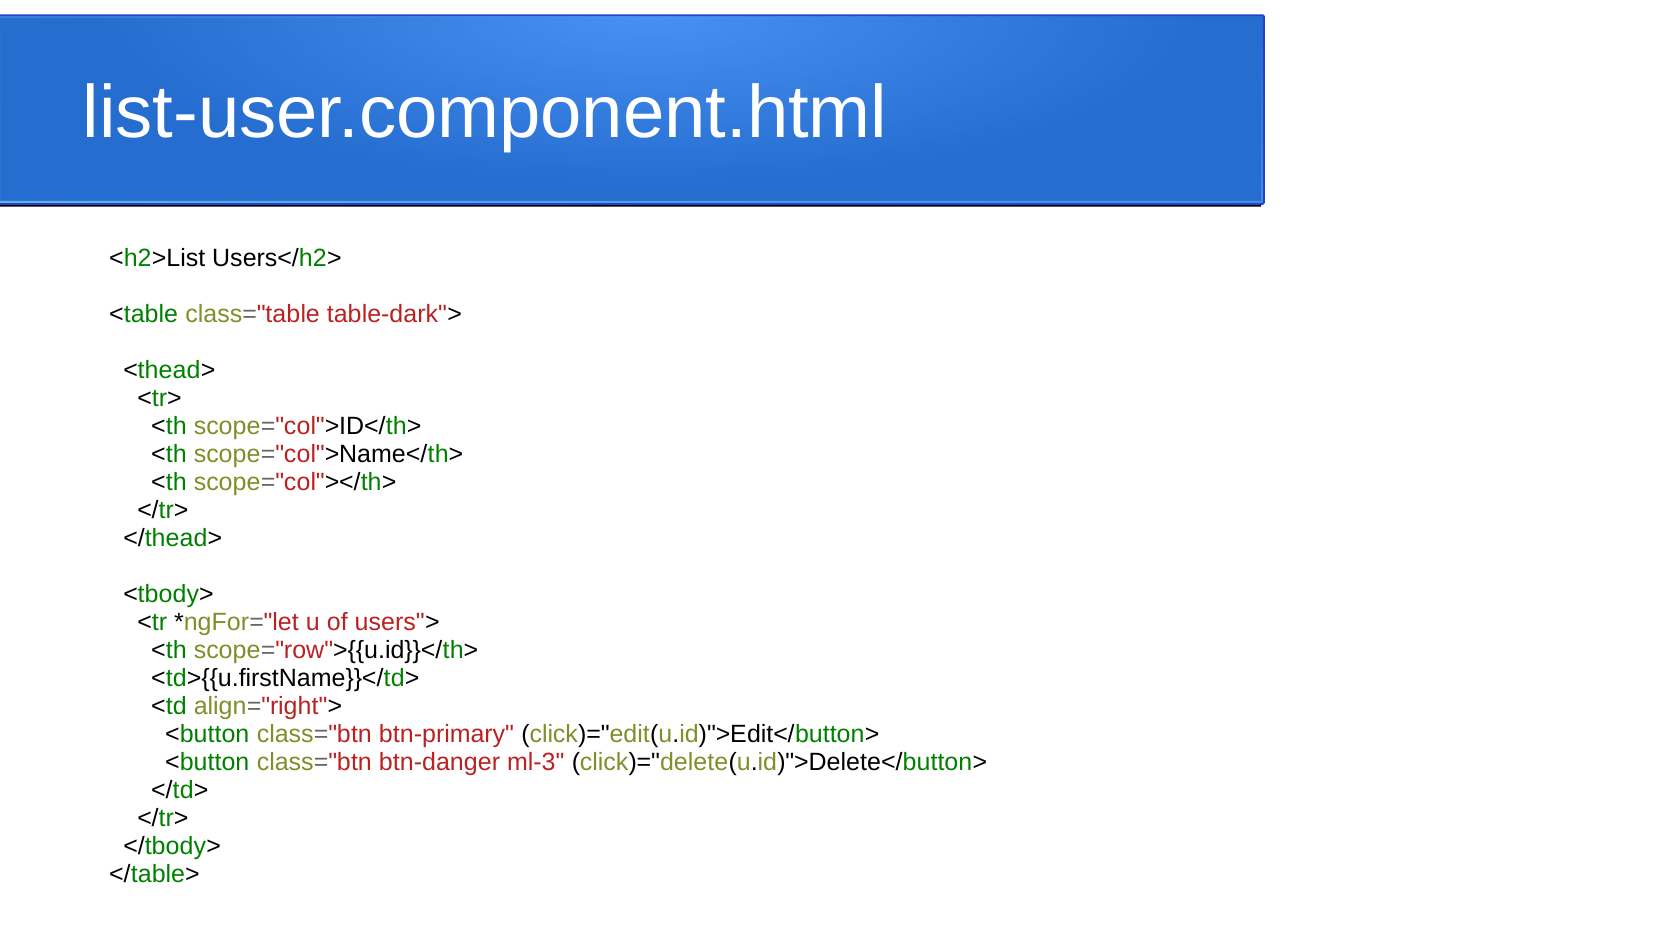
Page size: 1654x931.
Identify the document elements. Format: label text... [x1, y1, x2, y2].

text_box <h2>List Users</h2> <table class="table table-dark"> <thead> <tr> <th scope="col">ID</th> <th scope="col">Name</th> <th scope="col"></th> </tr> </thead> <tbody> <tr *ngFor="let u of users"> <th scope="row">{{u.id}}</th> <td>{{u.firstName}}</td> <td align="right"> <button class="btn btn-primary" (click)="edit(u.id)">Edit</button> <button class="btn btn-danger ml-3" (click)="delete(u.id)">Delete</button> </td> </tr> </tbody> </table> [94, 236, 1003, 895]
title list-user.component.html [82, 35, 1235, 189]
